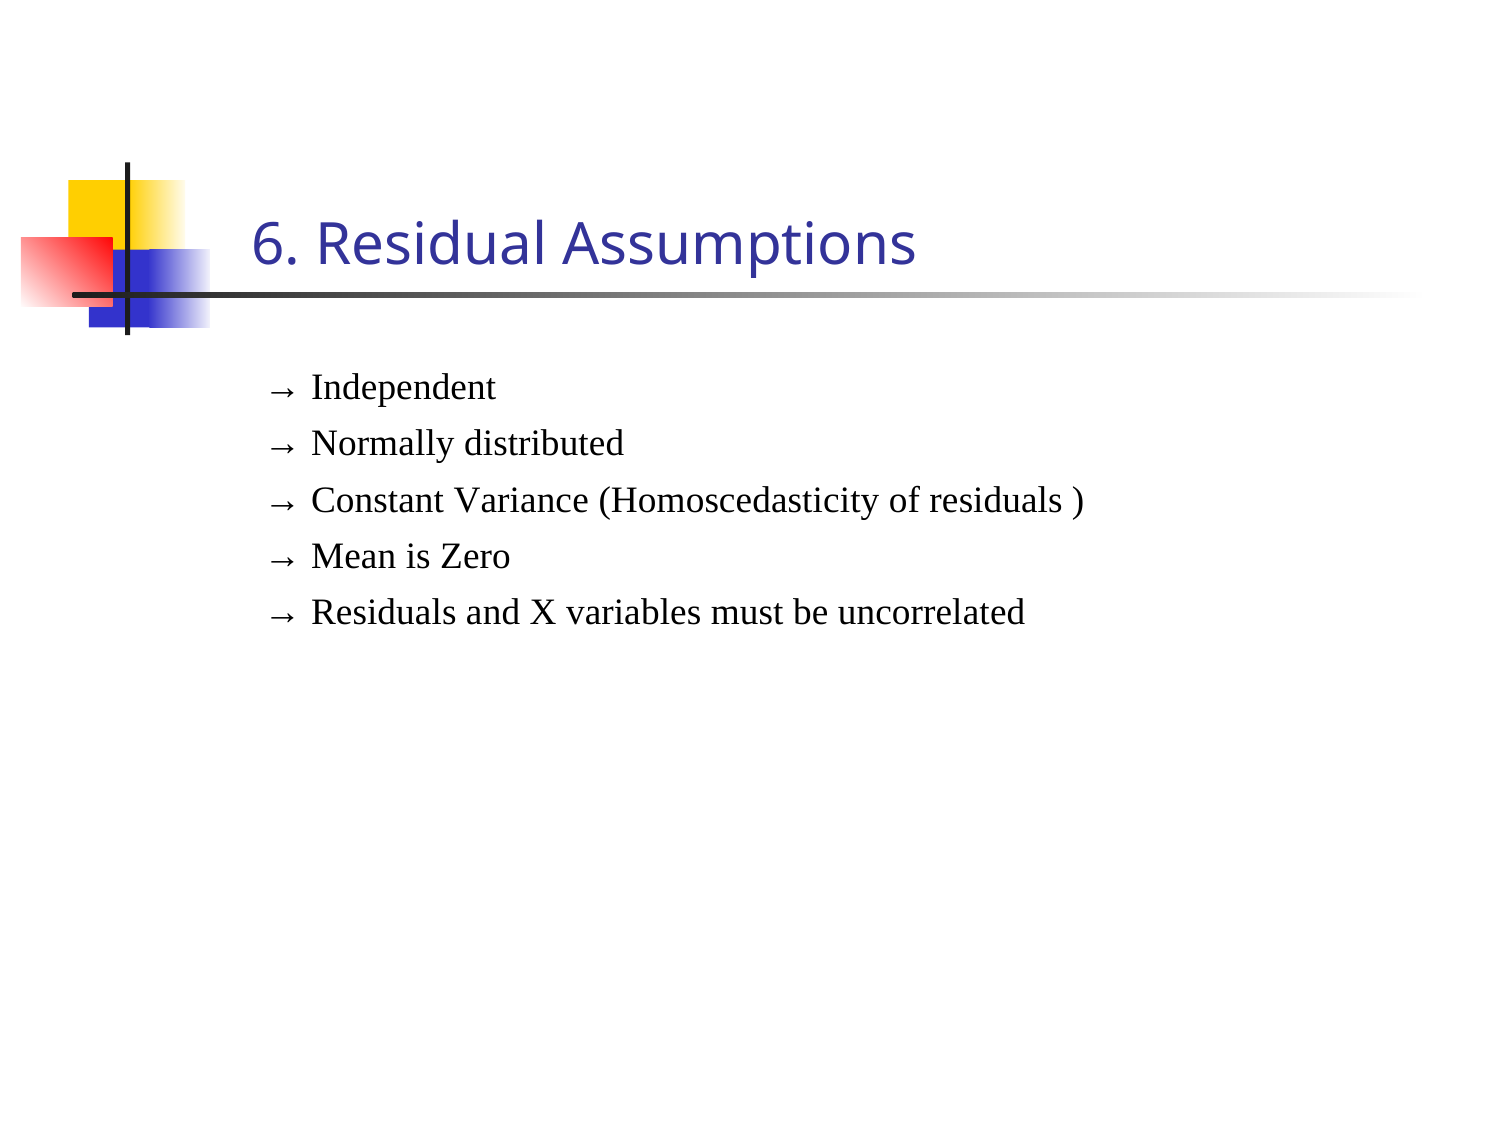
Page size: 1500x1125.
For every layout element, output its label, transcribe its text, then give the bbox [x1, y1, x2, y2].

list → Independent → Normally distributed → Constant Variance (Homoscedasticity of residuals ) → Mean is Zero → Residuals and X variables must be uncorrelated [249, 354, 1300, 642]
title 6. Residual Assumptions [236, 198, 1500, 284]
